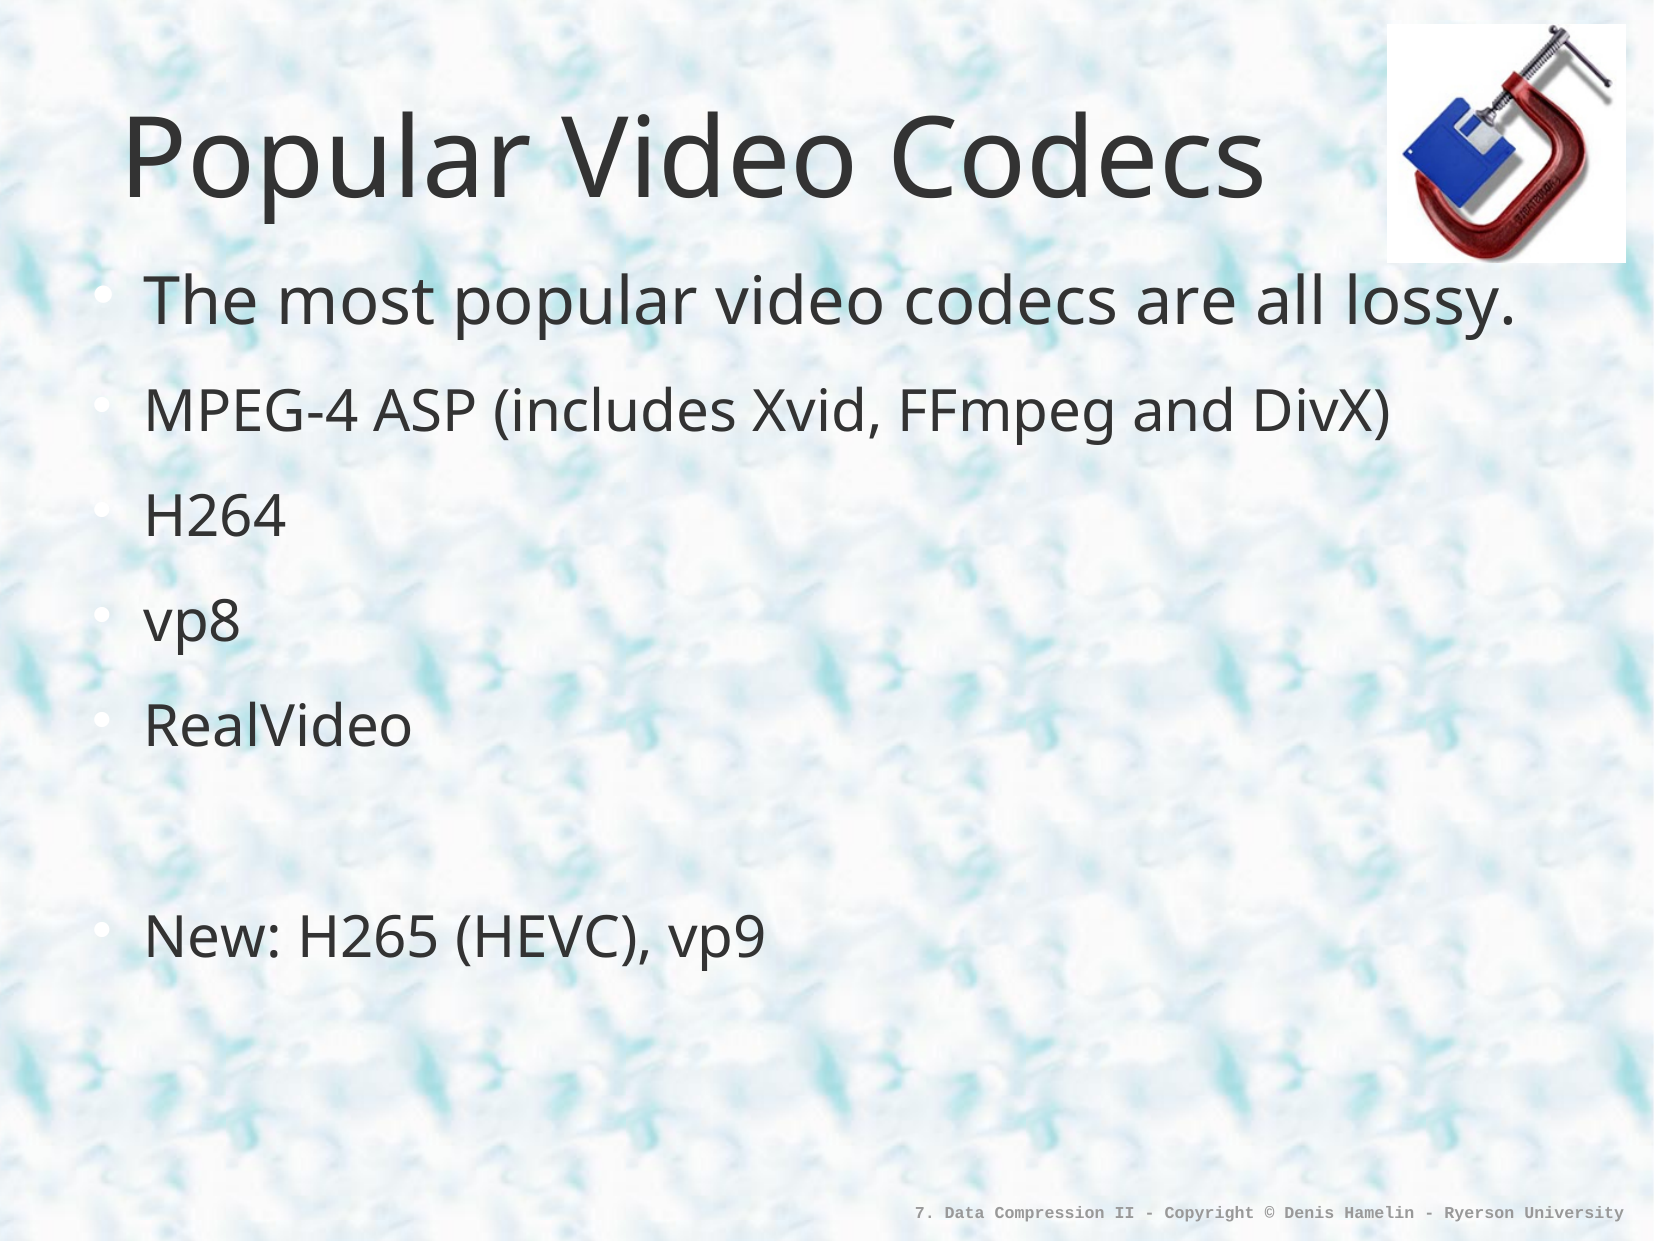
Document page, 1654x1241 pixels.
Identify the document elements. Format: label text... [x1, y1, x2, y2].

title Popular Video Codecs [37, 37, 1350, 245]
list The most popular video codecs are all lossy. MPEG-4 ASP (includes Xvid, FFmpeg and DivX)‏ H264 vp8 RealVideo New: H265 (HEVC), vp9 [75, 262, 1576, 1241]
picture [0, 0, 1654, 1241]
